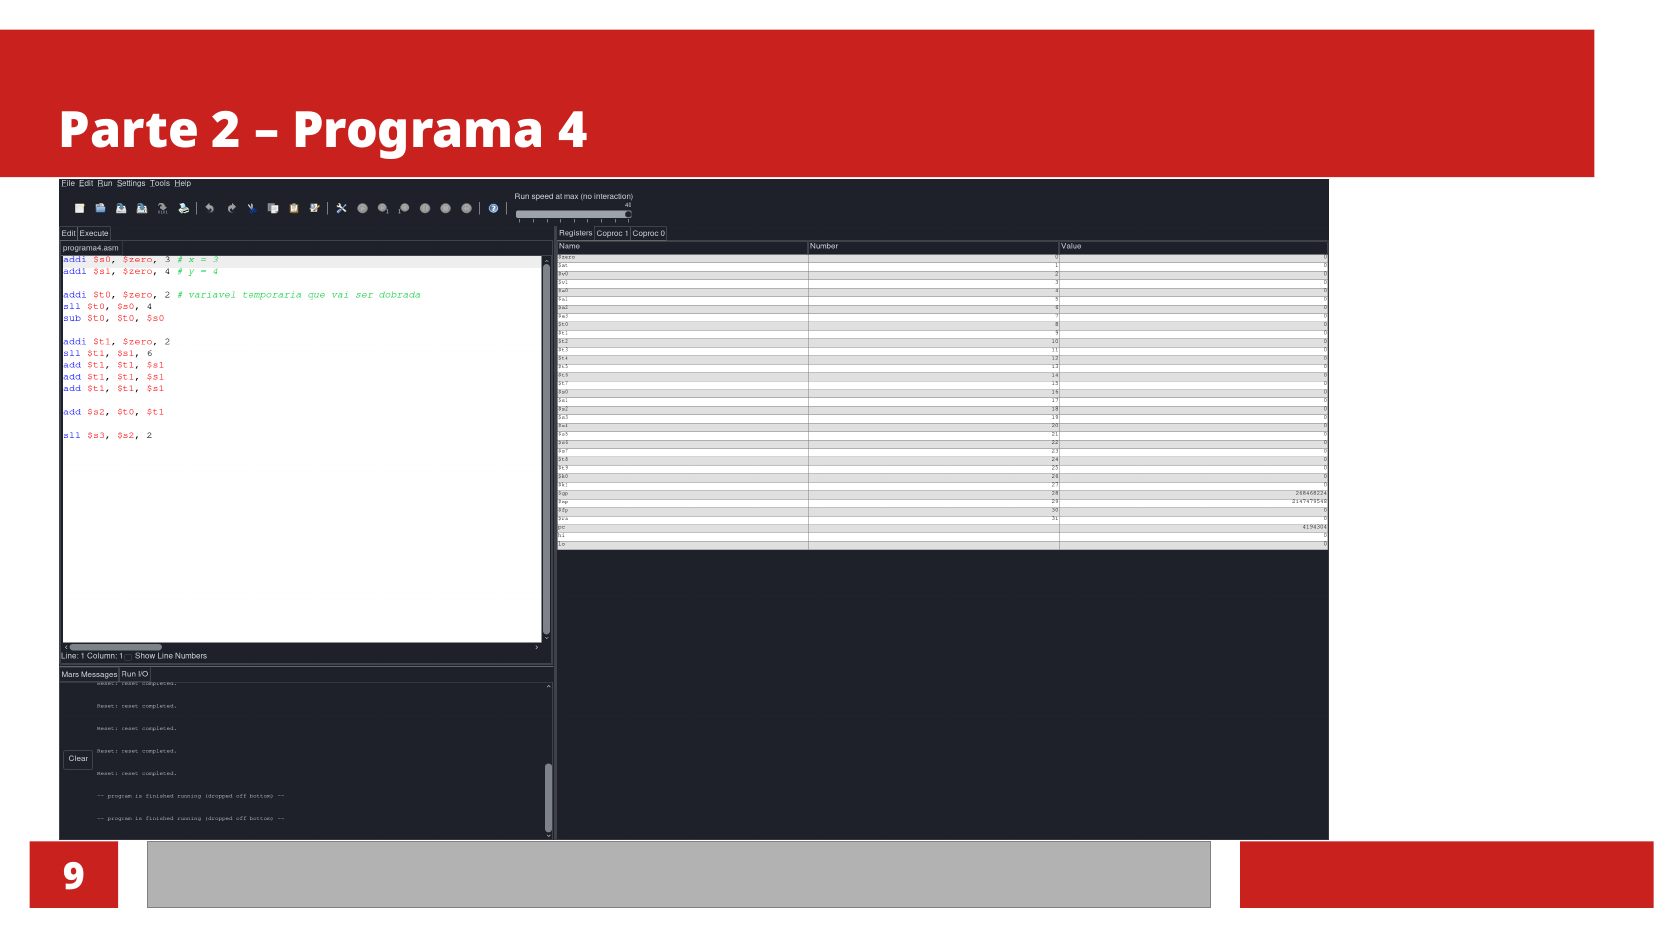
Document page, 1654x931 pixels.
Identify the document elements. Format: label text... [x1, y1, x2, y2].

title Parte 2 – Programa 4 [59, 44, 1595, 163]
picture [59, 179, 1329, 840]
